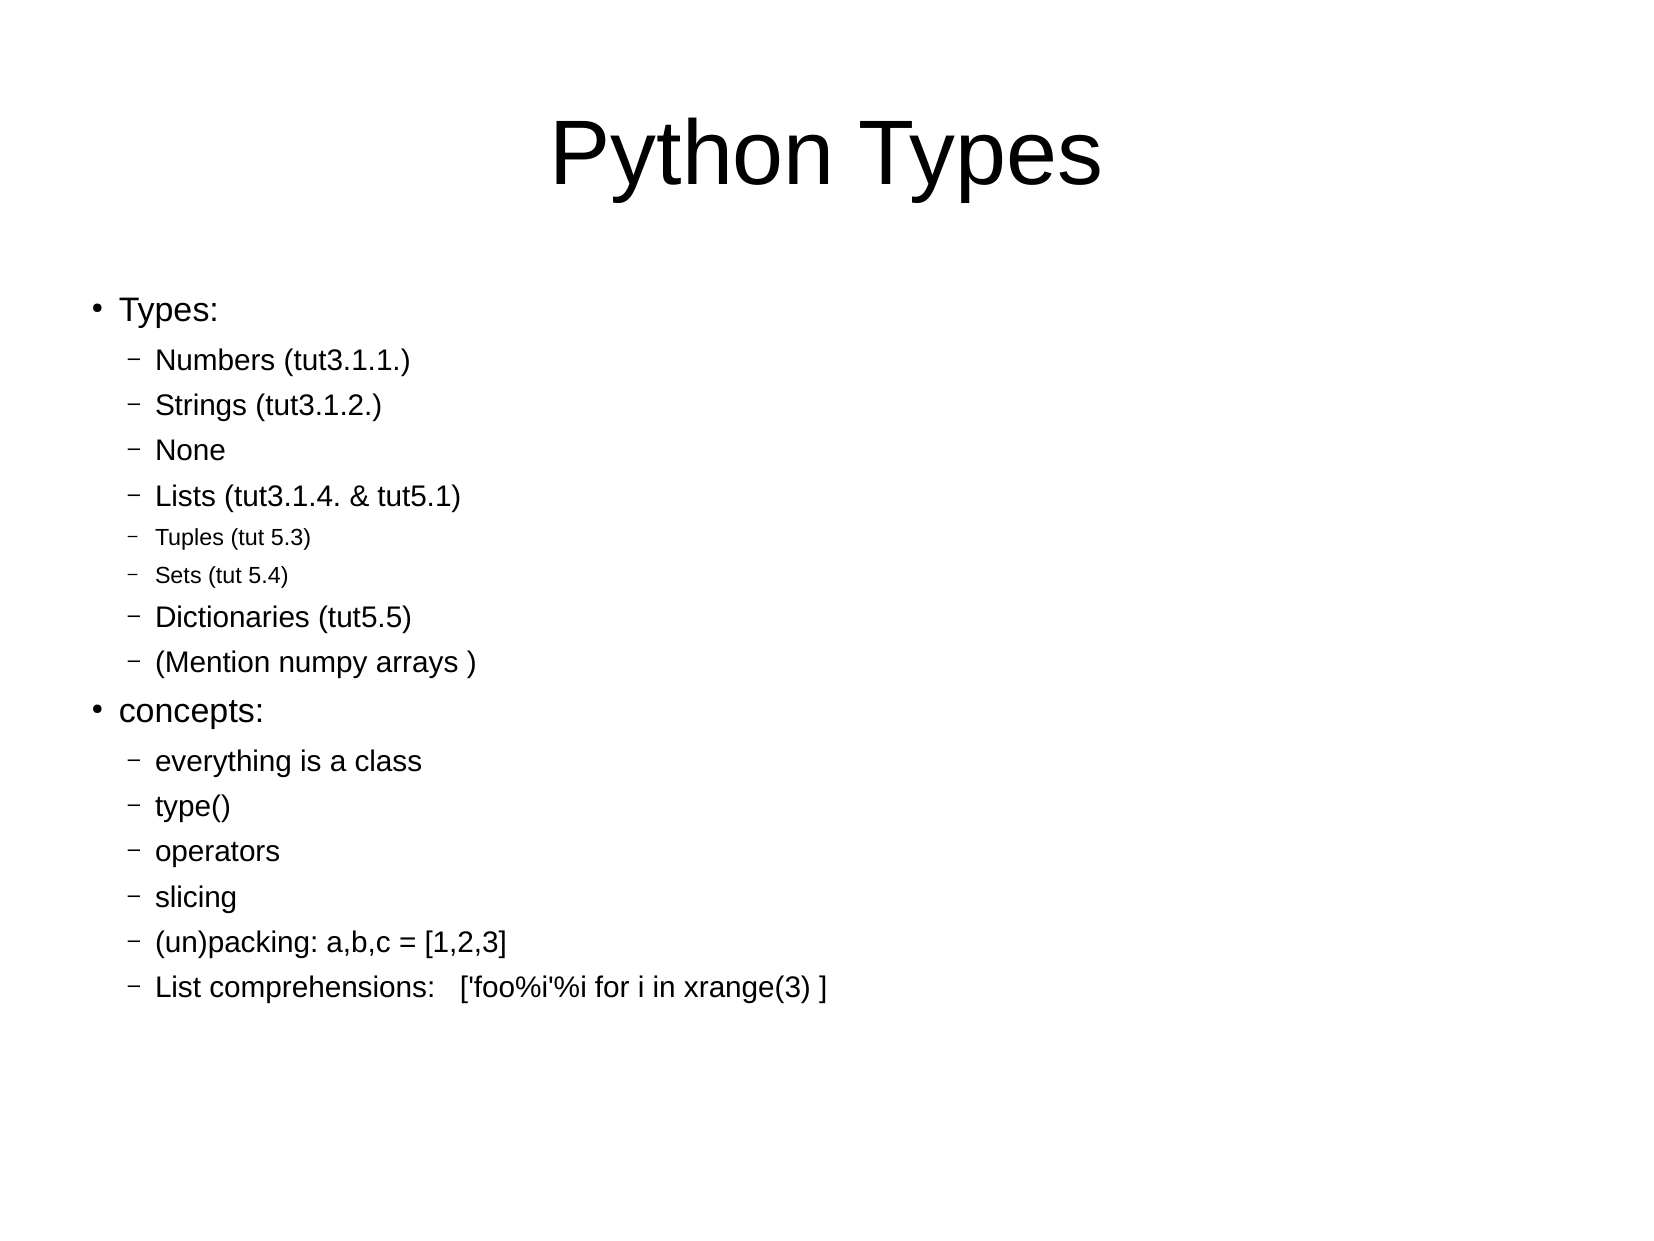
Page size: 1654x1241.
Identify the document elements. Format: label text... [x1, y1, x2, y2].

list Types: Numbers (tut3.1.1.) Strings (tut3.1.2.) None Lists (tut3.1.4. & tut5.1) Tuples (tut 5.3) Sets (tut 5.4) Dictionaries (tut5.5) (Mention numpy arrays ) concepts: everything is a class type() operators slicing (un)packing: a,b,c = [1,2,3] List comprehensions: ['foo%i'%i for i in xrange(3) ] [82, 290, 1538, 1010]
title Python Types [82, 49, 1571, 257]
